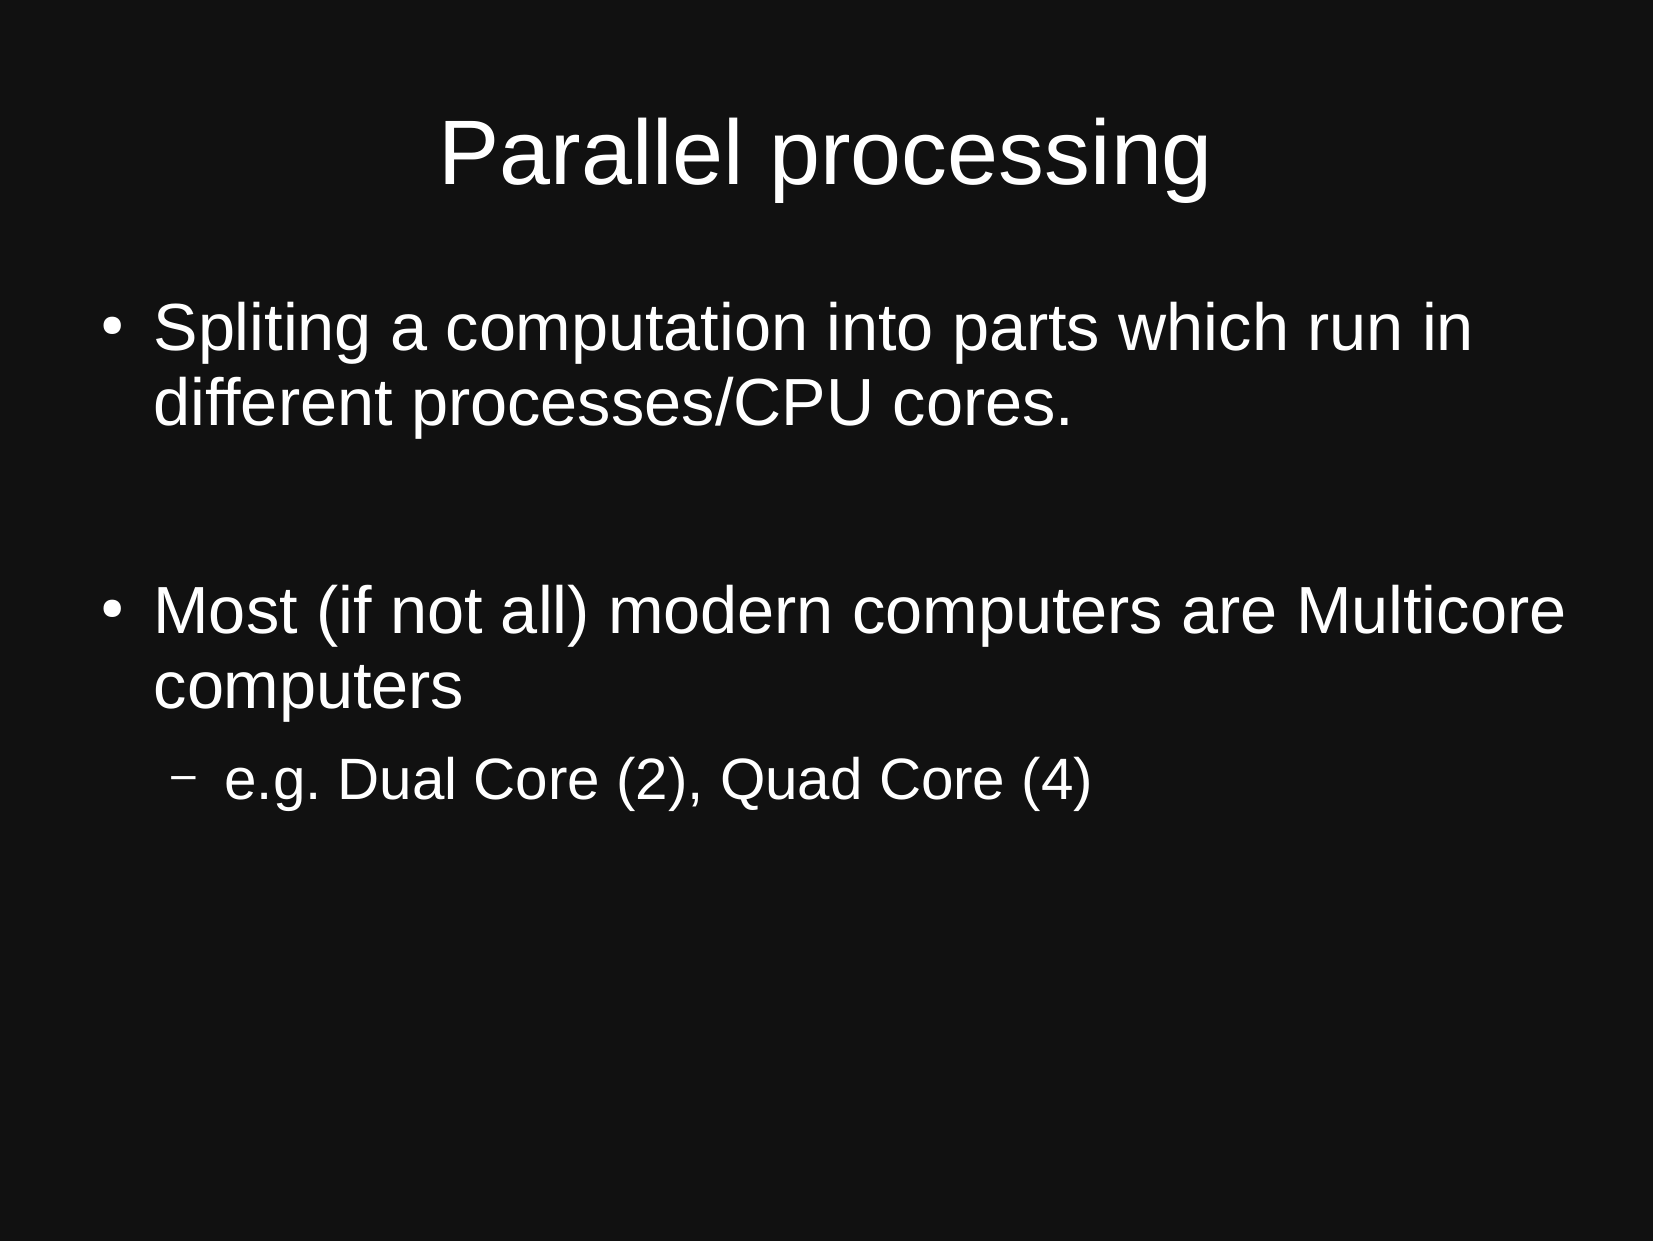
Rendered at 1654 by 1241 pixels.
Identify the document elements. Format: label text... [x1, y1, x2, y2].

list Spliting a computation into parts which run in different processes/CPU cores. Most (if not all) modern computers are Multicore computers e.g. Dual Core (2), Quad Core (4) [82, 290, 1571, 1010]
title Parallel processing [82, 49, 1571, 257]
